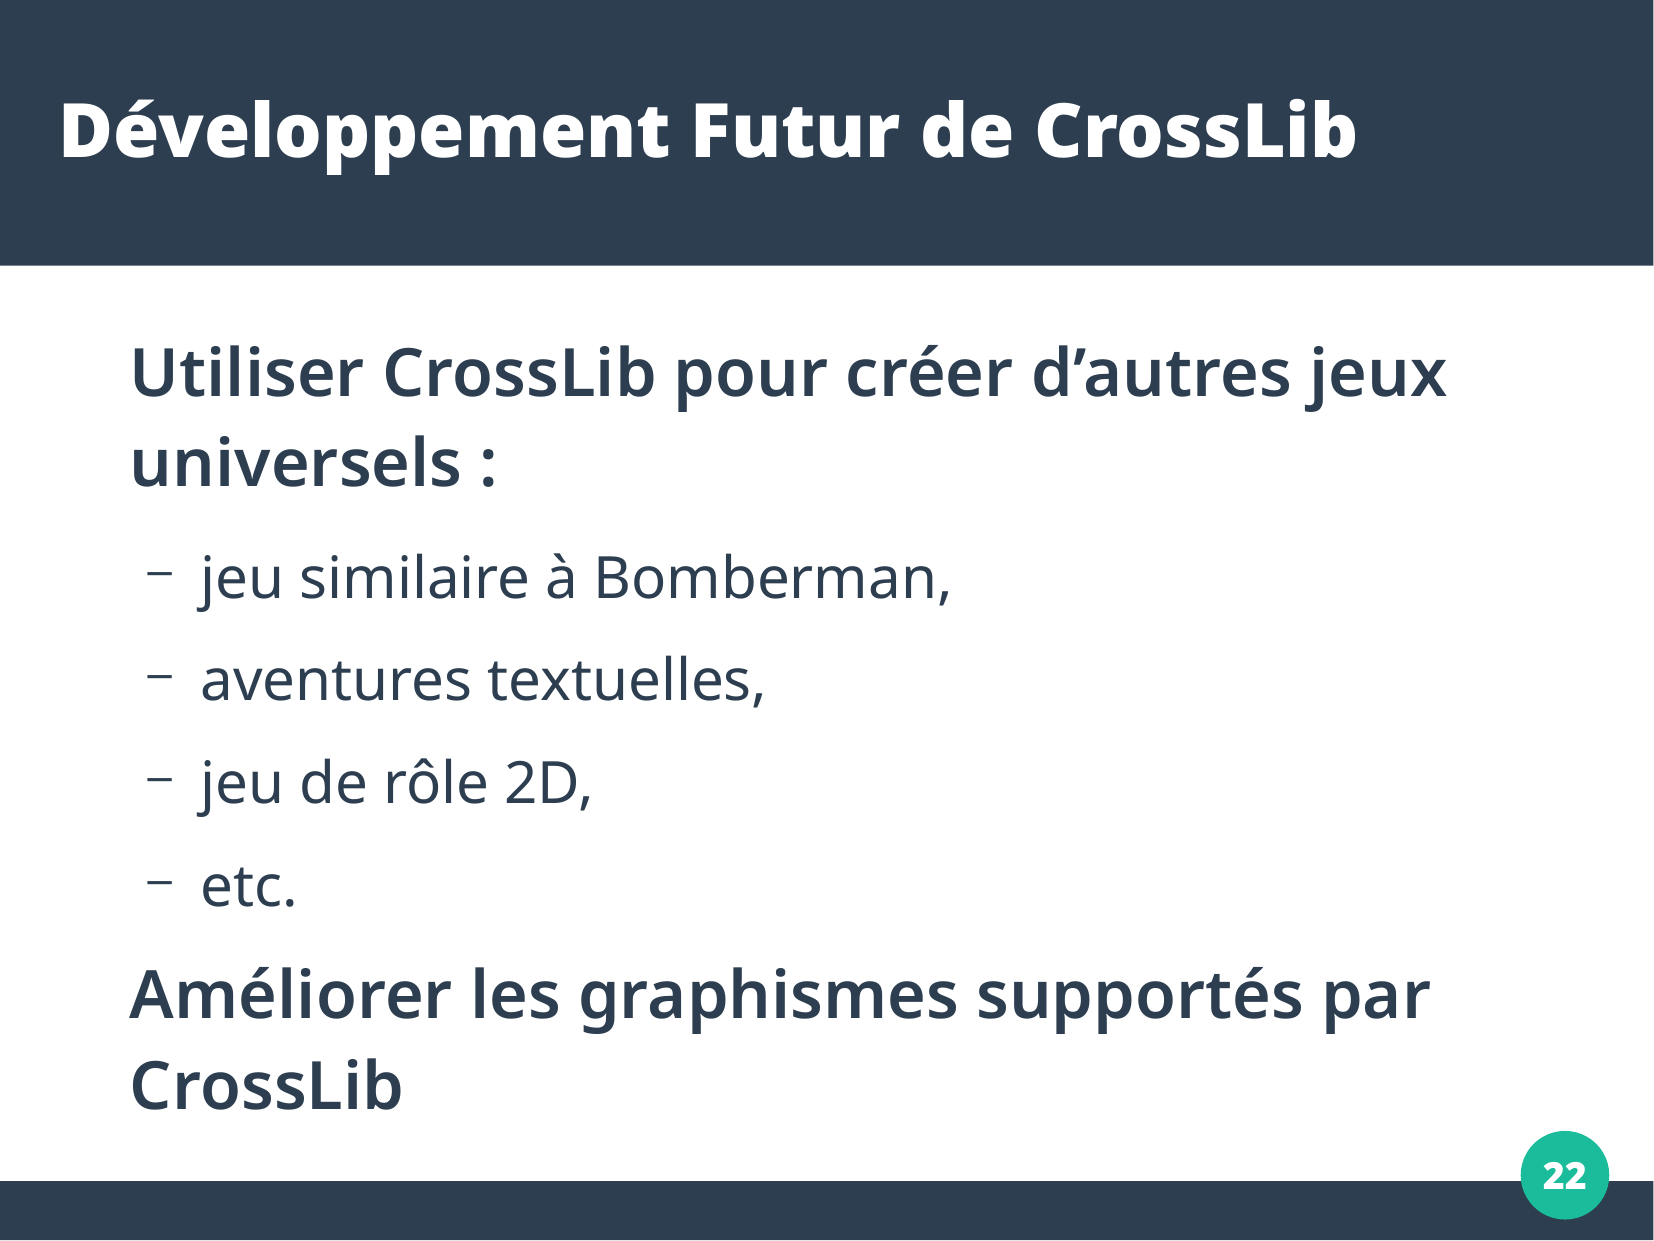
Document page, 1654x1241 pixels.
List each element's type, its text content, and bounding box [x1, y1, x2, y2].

title Développement Futur de CrossLib [59, 0, 1595, 265]
list Utiliser CrossLib pour créer d’autres jeux universels : jeu similaire à Bomberman, aventures textuelles, jeu de rôle 2D, etc. Améliorer les graphismes supportés par CrossLib [59, 324, 1595, 1152]
